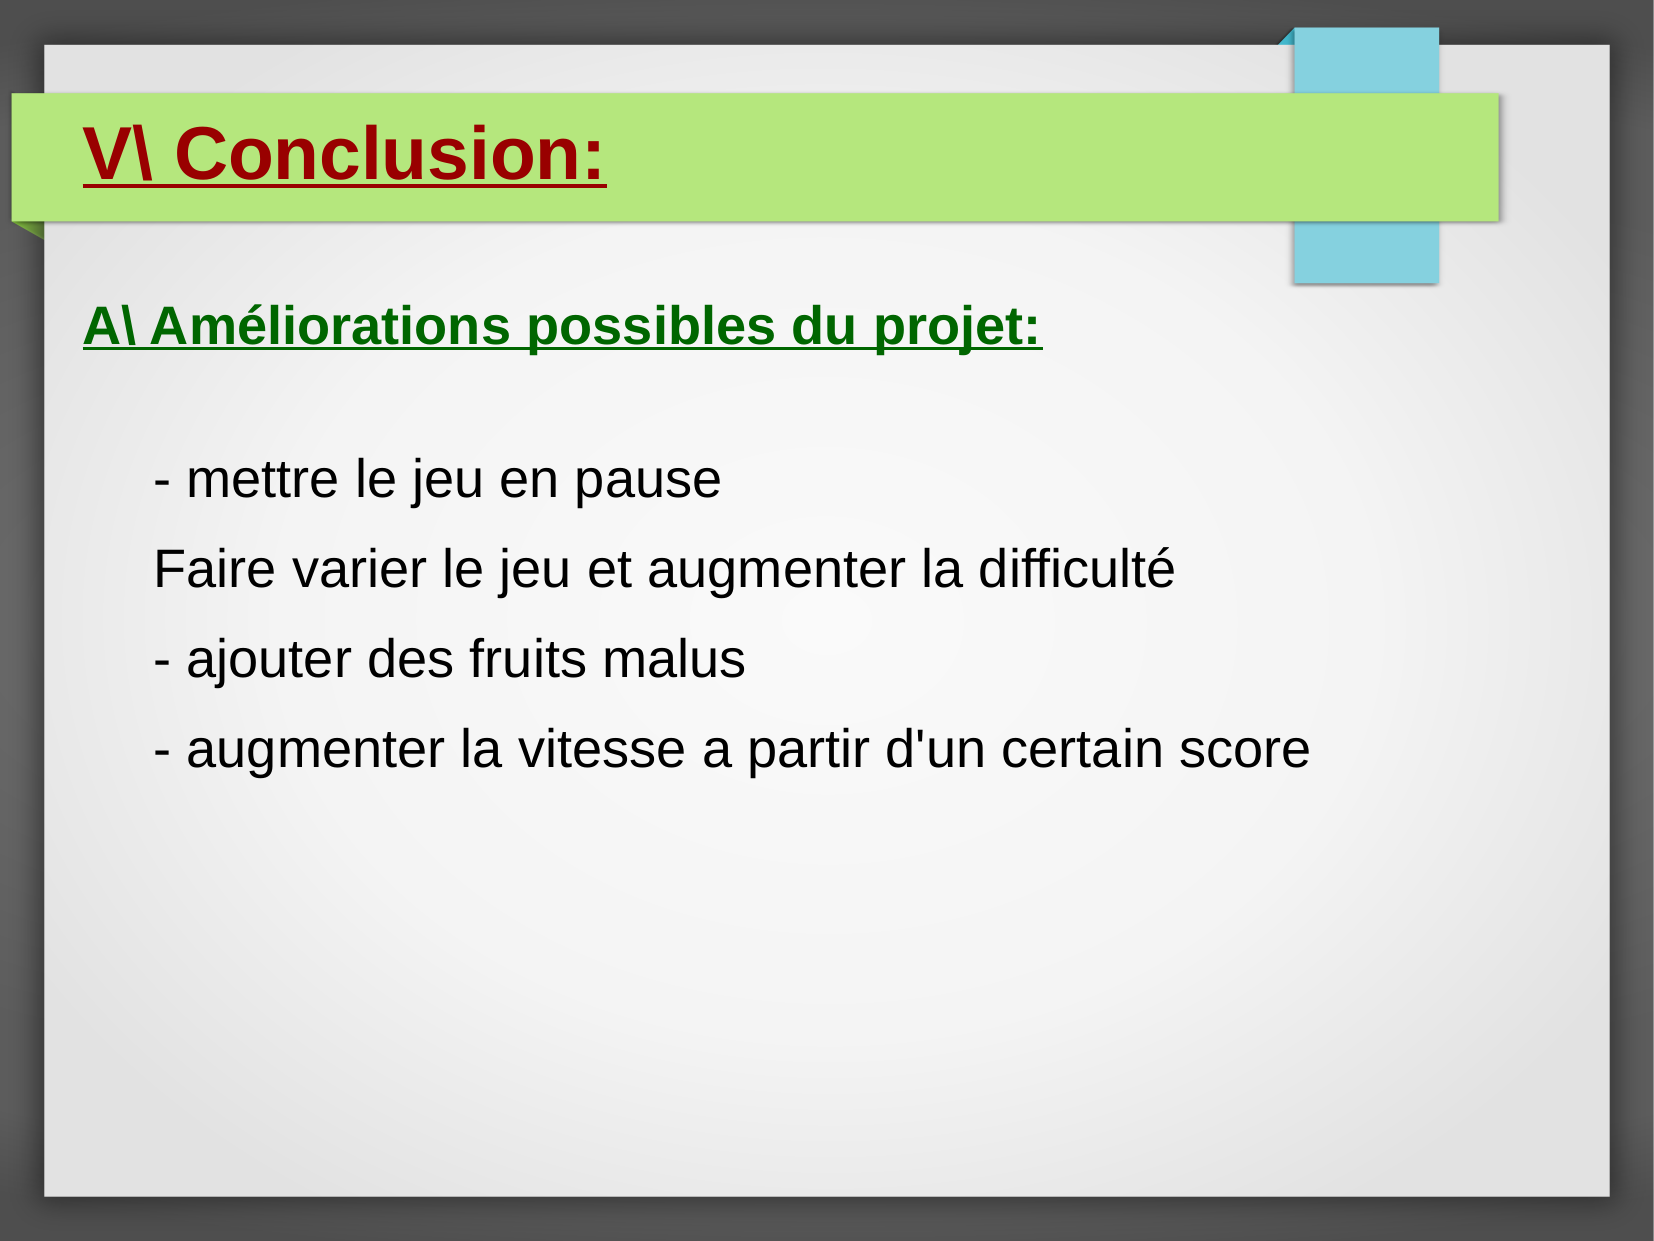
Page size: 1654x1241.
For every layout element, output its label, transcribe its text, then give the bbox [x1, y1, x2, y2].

title V\ Conclusion: [82, 94, 1264, 213]
list - mettre le jeu en pause Faire varier le jeu et augmenter la difficulté - ajouter des fruits malus - augmenter la vitesse a partir d'un certain score [82, 448, 1571, 1182]
list A\ Améliorations possibles du projet: [82, 295, 1571, 448]
picture [0, 0, 1654, 1241]
